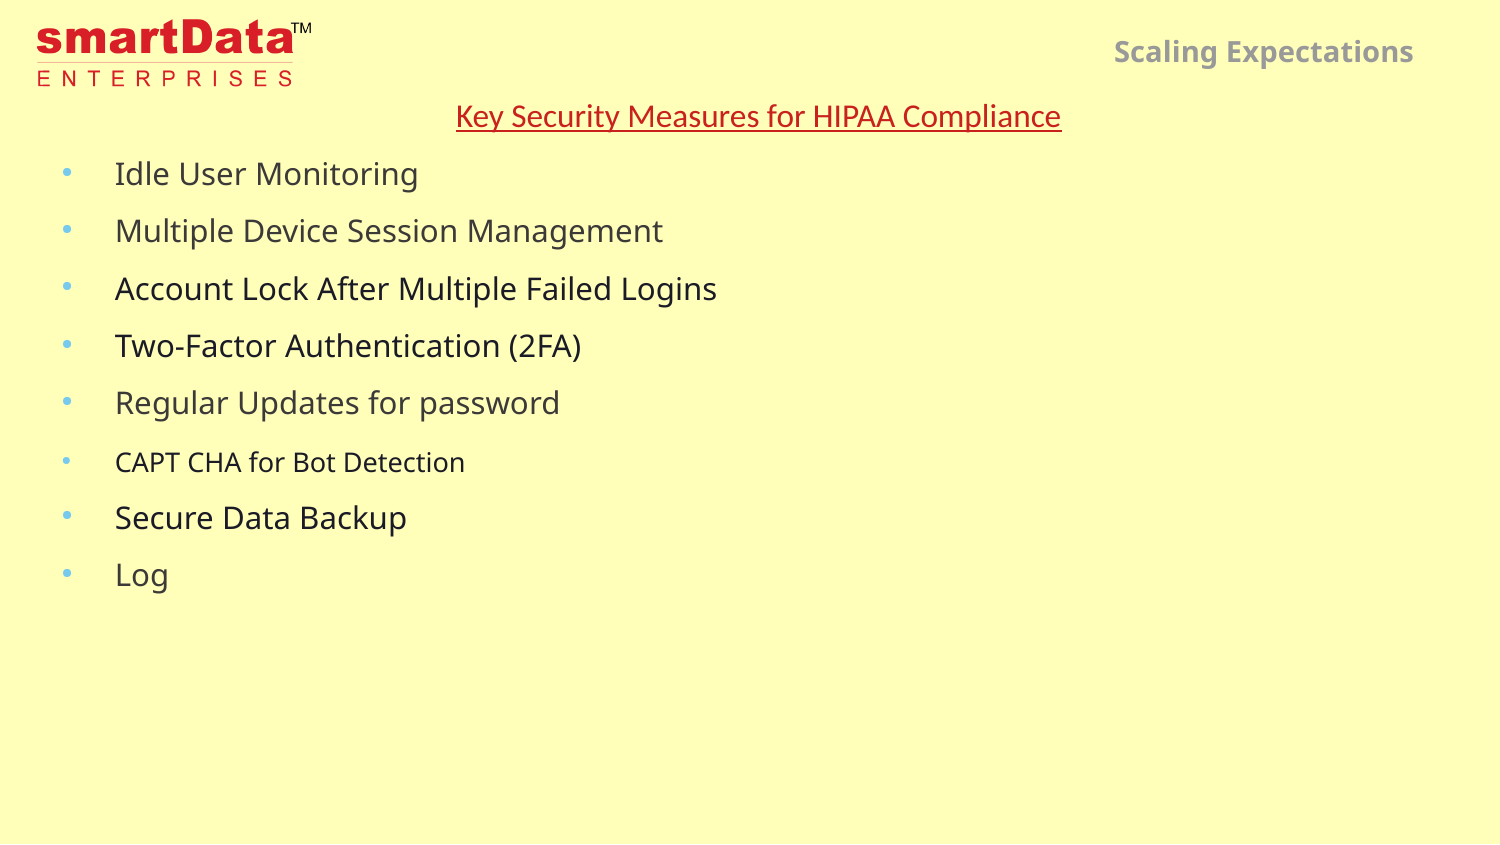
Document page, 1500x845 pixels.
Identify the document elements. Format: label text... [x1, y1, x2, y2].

text_box Key Security Measures for HIPAA Compliance Idle User Monitoring Multiple Device Session Management Account Lock After Multiple Failed Logins Two-Factor Authentication (2FA) Regular Updates for password CAPT CHA for Bot Detection Secure Data Backup Log [29, 29, 1490, 727]
picture [17, 18, 312, 108]
text_box Scaling Expectations [1039, 18, 1490, 94]
